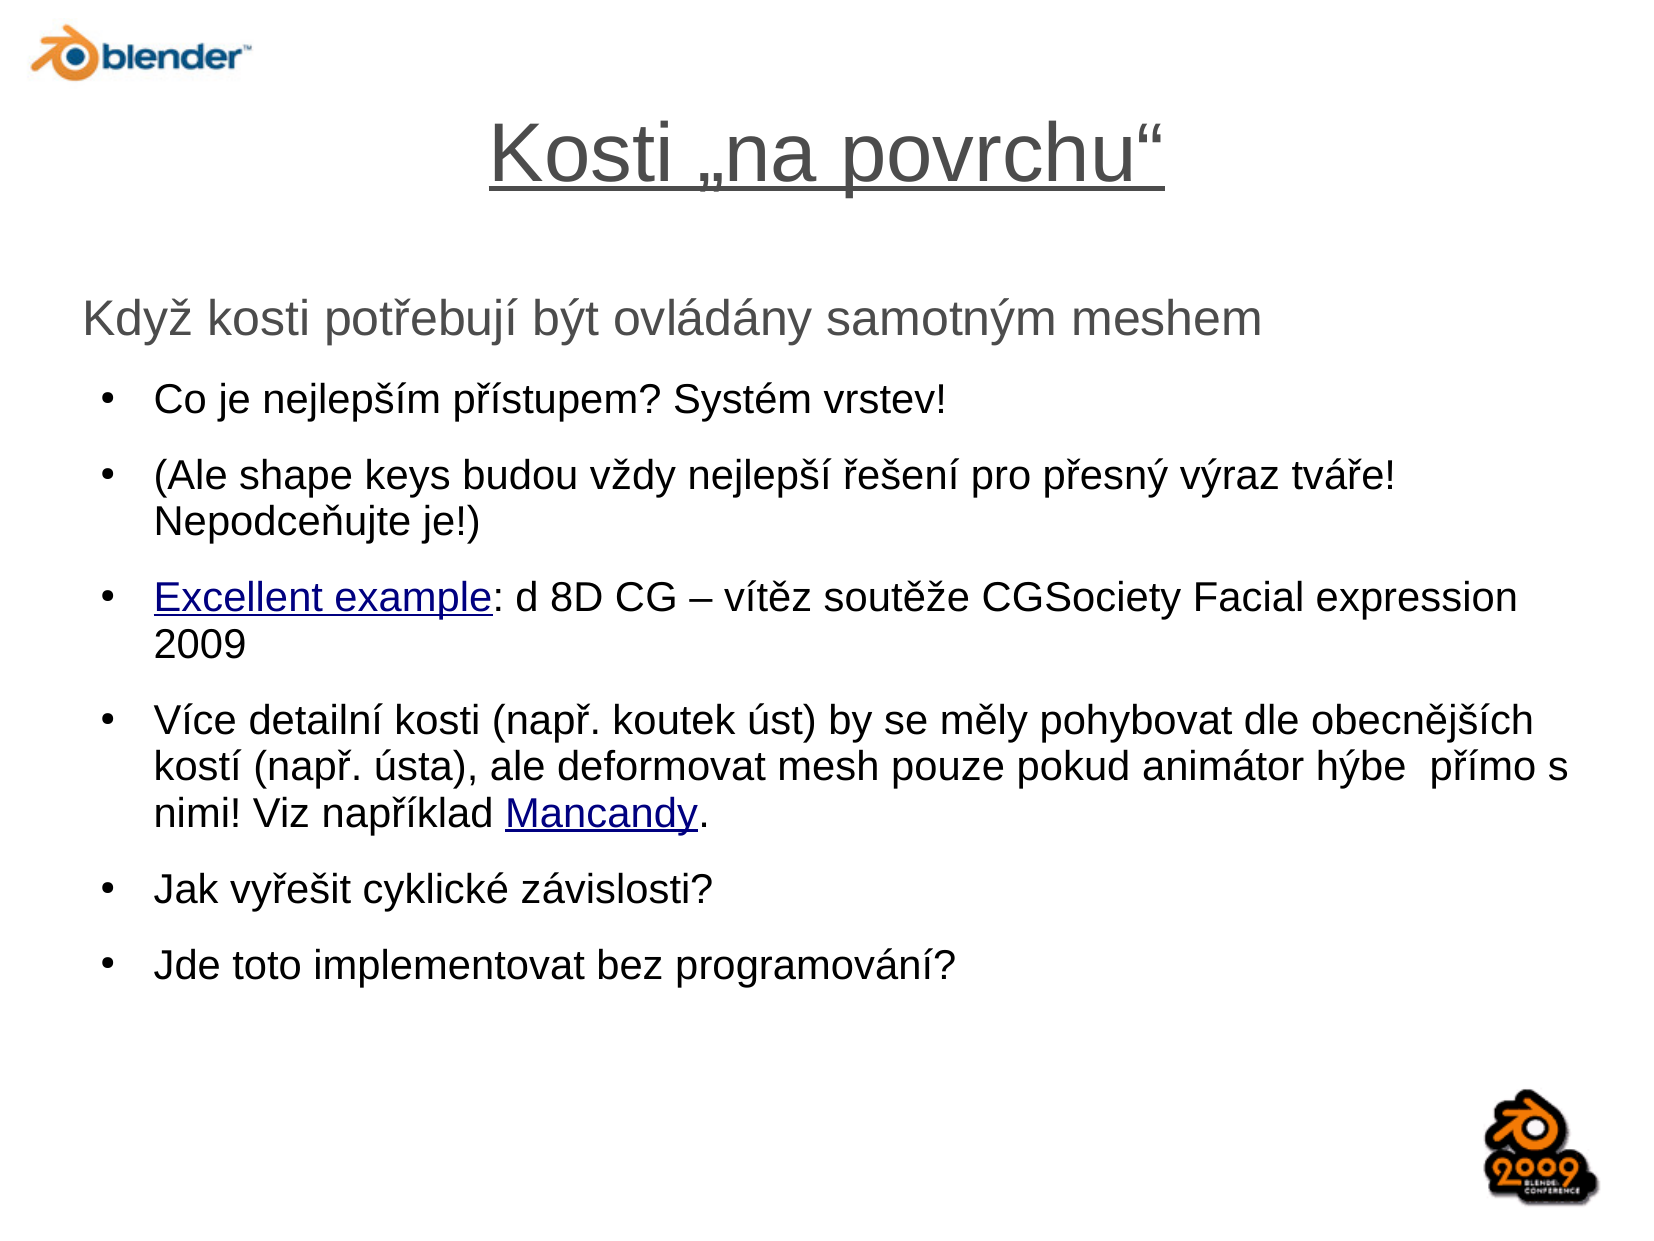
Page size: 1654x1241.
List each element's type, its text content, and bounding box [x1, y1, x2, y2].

title Kosti „na povrchu“ [82, 49, 1571, 257]
picture [1476, 1085, 1602, 1211]
list Když kosti potřebují být ovládány samotným meshem Co je nejlepším přístupem? Systém vrstev! (Ale shape keys budou vždy nejlepší řešení pro přesný výraz tváře! Nepodceňujte je!) Excellent example: d 8D CG – vítěz soutěže CGSociety Facial expression 2009 Více detailní kosti (např. koutek úst) by se měly pohybovat dle obecnějších kostí (např. ústa), ale deformovat mesh pouze pokud animátor hýbe přímo s nimi! Viz například Mancandy. Jak vyřešit cyklické závislosti? Jde toto implementovat bez programování? [82, 290, 1571, 1109]
picture [15, 18, 266, 89]
